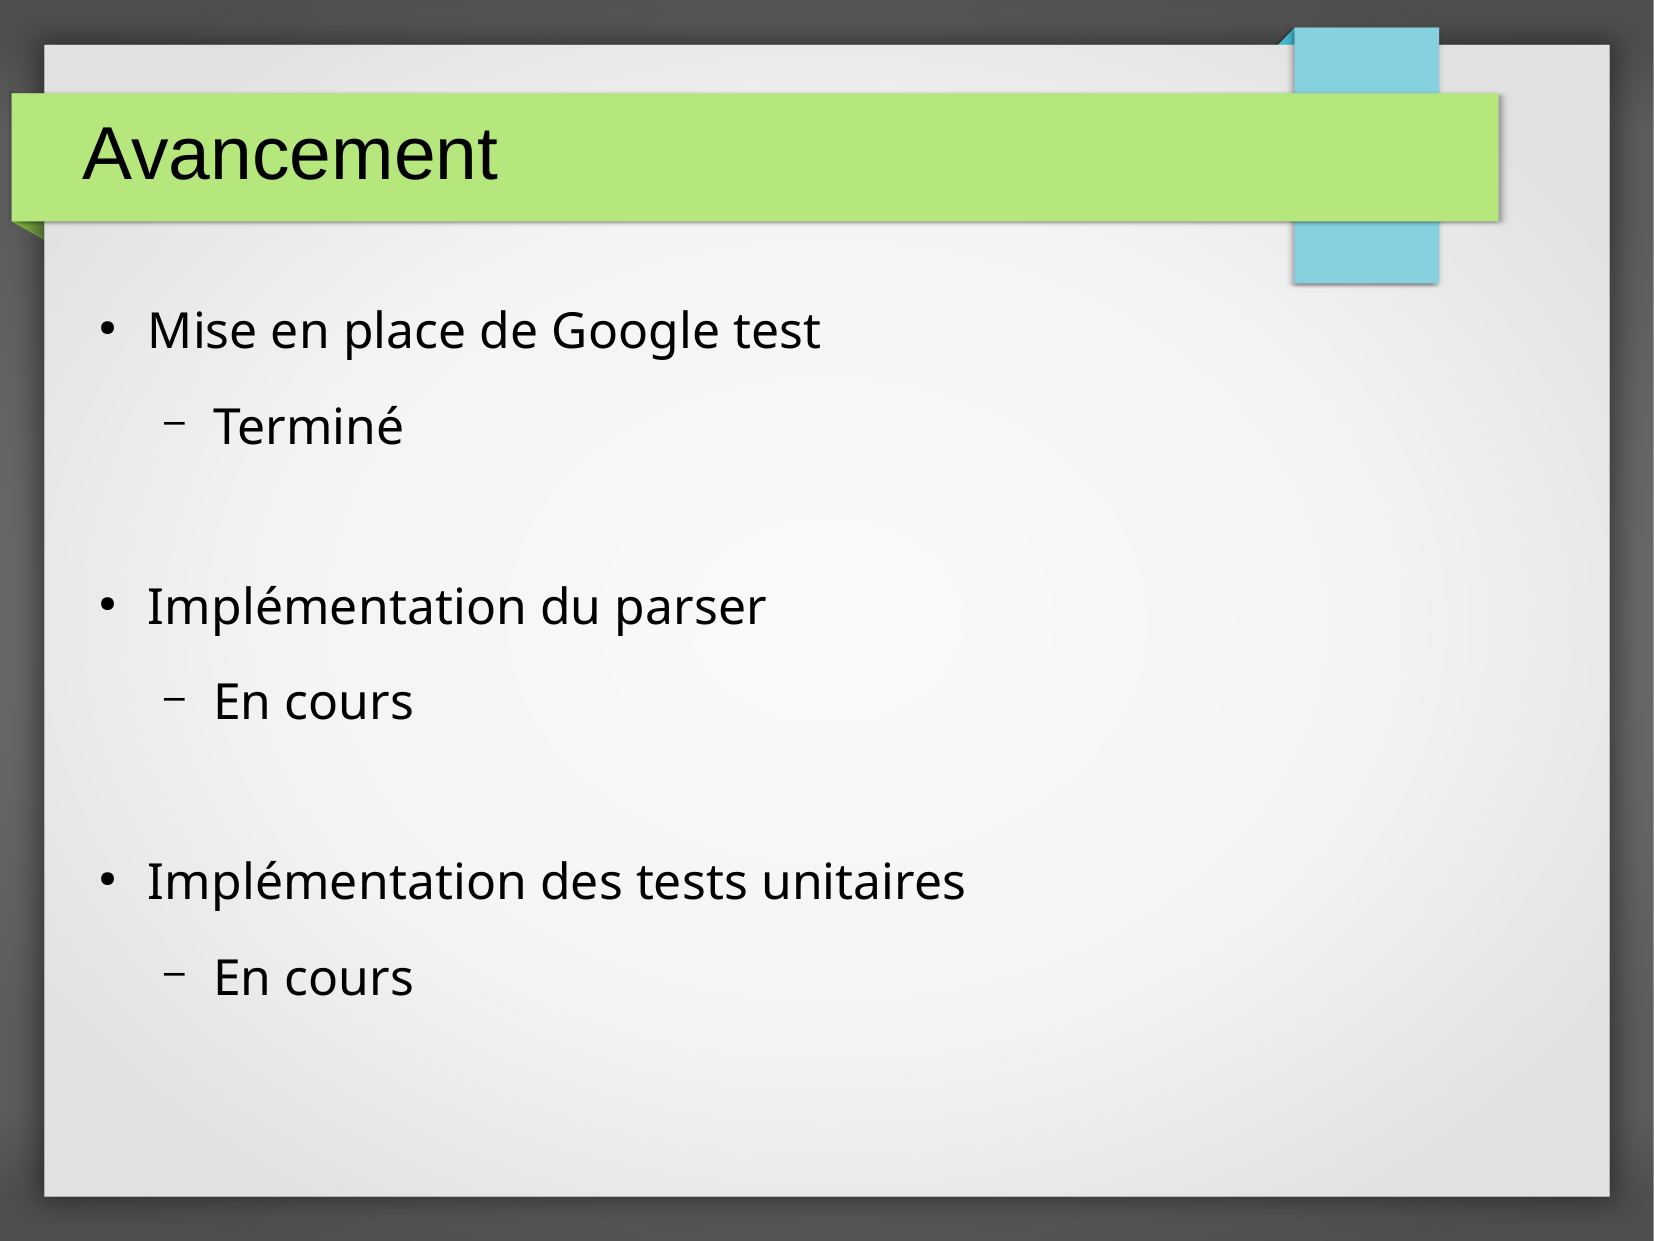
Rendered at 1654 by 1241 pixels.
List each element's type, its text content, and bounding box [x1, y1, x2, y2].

title Avancement [82, 94, 1264, 213]
picture [0, 0, 1654, 1241]
list Mise en place de Google test Terminé Implémentation du parser En cours Implémentation des tests unitaires En cours [82, 295, 1571, 1015]
